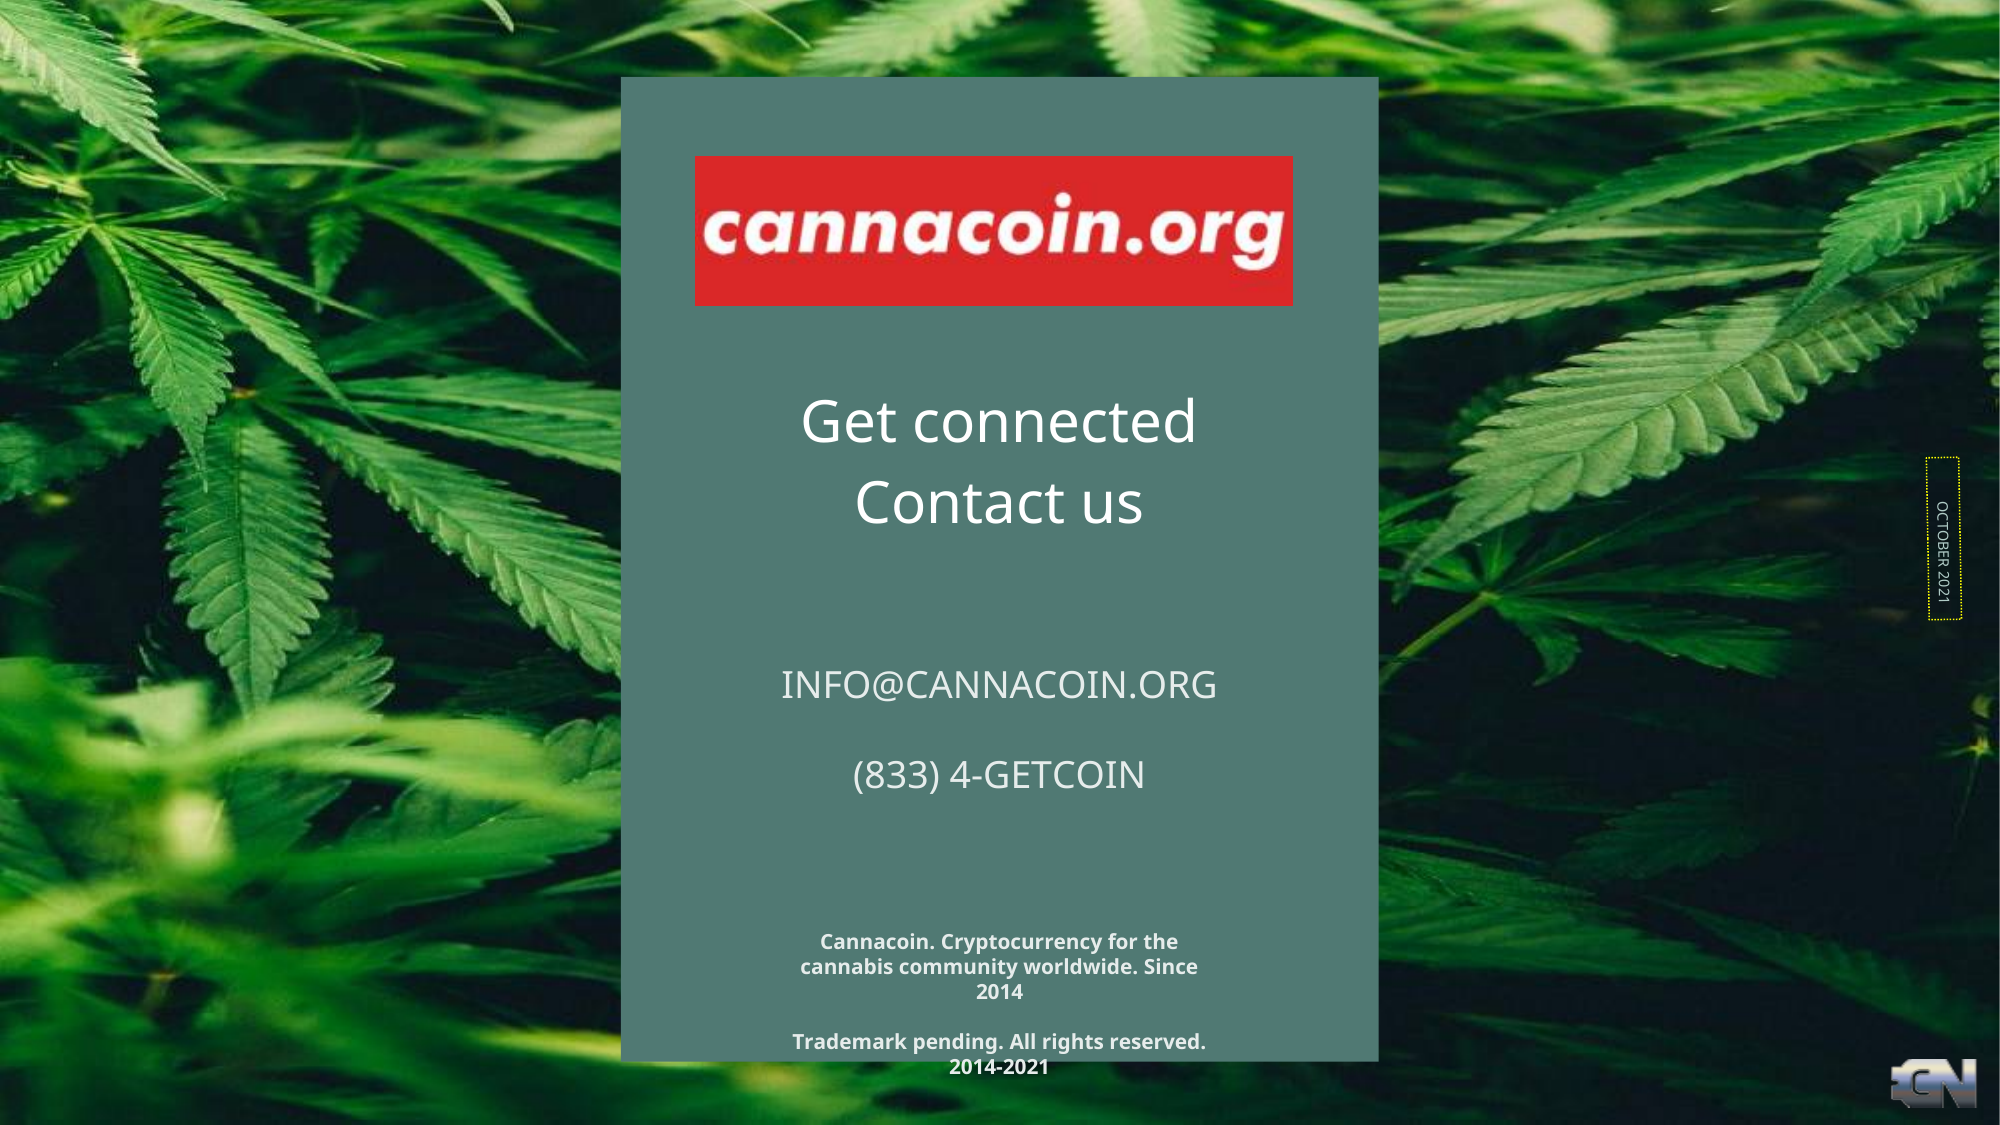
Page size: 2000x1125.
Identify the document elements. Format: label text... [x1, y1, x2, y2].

picture [0, 0, 2000, 1125]
text_box OCTOBER 2021 [1926, 457, 1962, 620]
text_box INFO@CANNACOIN.ORG (833) 4-GETCOIN [715, 608, 1285, 804]
text_box [620, 76, 1379, 365]
text_box Get connected Contact us [610, 365, 1389, 624]
text_box Cannacoin. Cryptocurrency for the cannabis community worldwide. Since 2014 Trademark pending. All rights reserved. 2014-2021 [764, 921, 1235, 1087]
text_box [620, 624, 1379, 1062]
